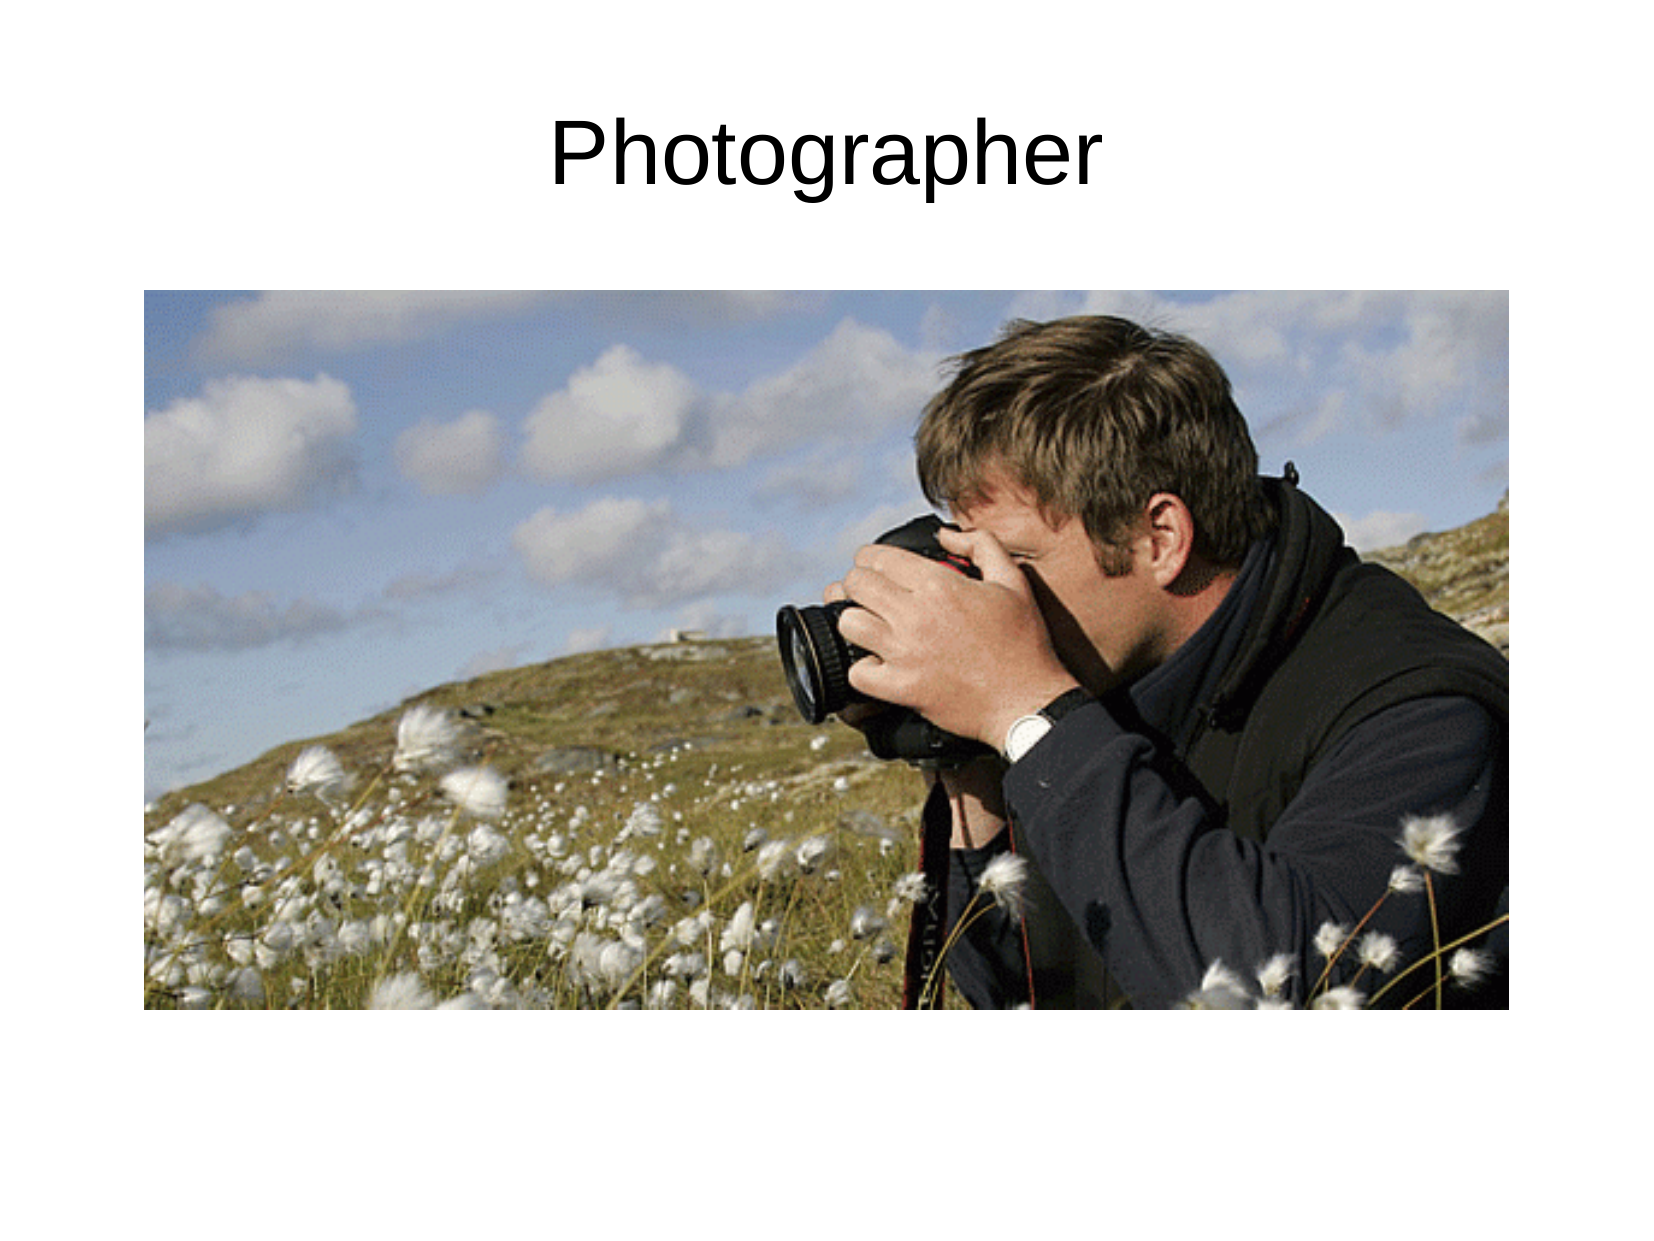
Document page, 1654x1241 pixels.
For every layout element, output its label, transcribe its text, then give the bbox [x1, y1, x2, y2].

picture [144, 290, 1509, 1010]
title Photographer [82, 49, 1571, 257]
